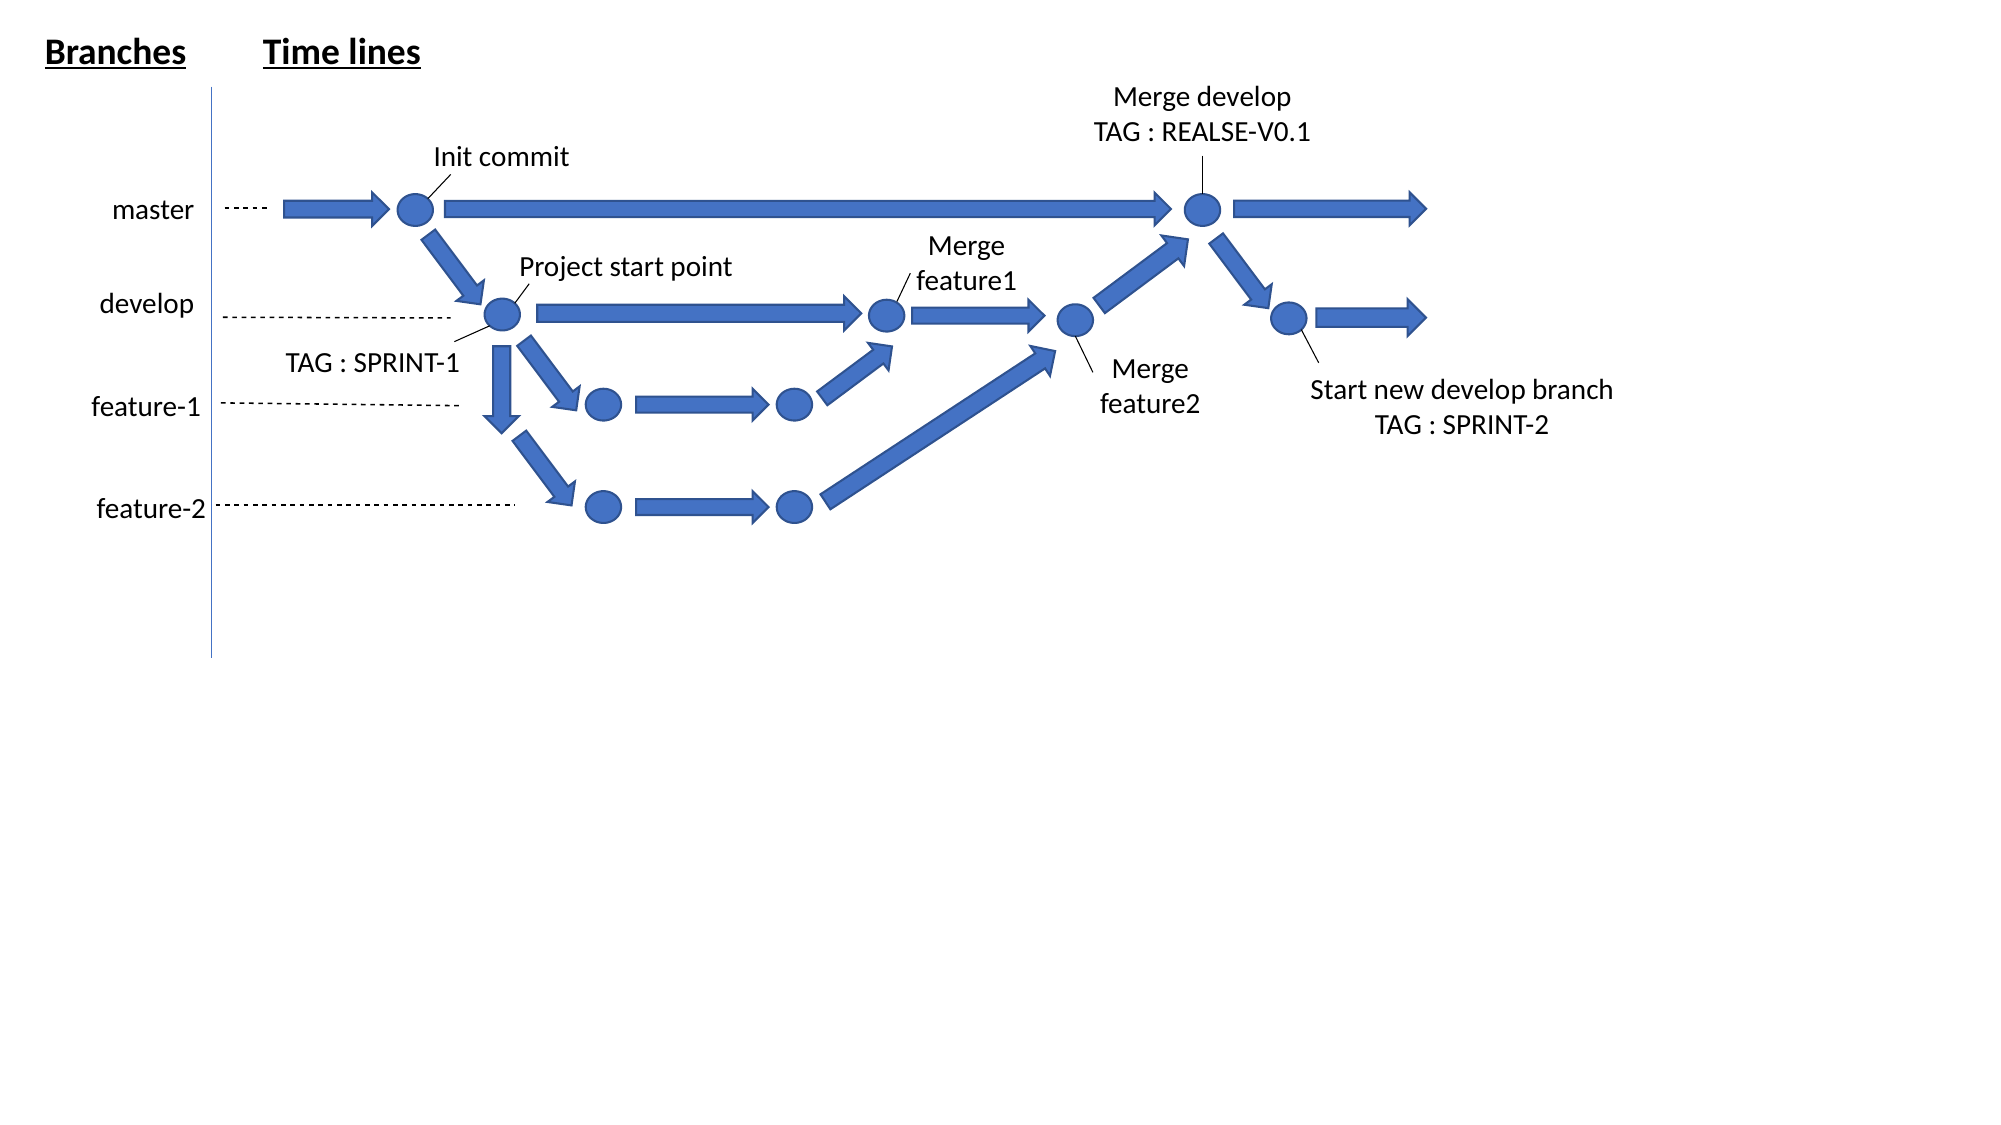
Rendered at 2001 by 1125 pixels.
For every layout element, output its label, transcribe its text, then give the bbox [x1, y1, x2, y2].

text_box [284, 192, 389, 226]
text_box [524, 335, 580, 411]
text_box Merge develop TAG : REALSE-V0.1 [1051, 69, 1354, 156]
text_box [817, 342, 893, 406]
text_box [868, 300, 905, 332]
text_box [512, 430, 575, 506]
text_box TAG : SPRINT-1 [222, 335, 524, 387]
text_box feature-2 [212, 481, 268, 533]
text_box feature-2 [35, 481, 211, 533]
text_box Start new develop branch TAG : SPRINT-2 [1281, 362, 1643, 449]
text_box feature-1 [30, 379, 211, 430]
text_box master [37, 183, 211, 234]
text_box [484, 298, 520, 331]
text_box feature-1 [212, 379, 263, 430]
text_box [1316, 299, 1427, 337]
text_box [1184, 194, 1221, 226]
text_box [912, 305, 1045, 332]
text_box [585, 491, 622, 523]
text_box develop [212, 277, 263, 328]
text_box [537, 296, 862, 331]
text_box Time lines [226, 19, 459, 81]
text_box [636, 388, 769, 421]
text_box [1093, 235, 1188, 314]
text_box [585, 388, 622, 421]
text_box [1209, 233, 1272, 309]
text_box Merge feature2 [1068, 341, 1232, 428]
text_box Merge feature1 [883, 218, 1050, 305]
text_box Project start point [484, 240, 768, 291]
text_box [776, 491, 813, 523]
text_box Init commit [385, 129, 618, 180]
text_box [1057, 304, 1093, 337]
text_box [1234, 192, 1427, 226]
text_box [444, 192, 1171, 226]
text_box [636, 491, 769, 523]
text_box [776, 388, 813, 421]
text_box [820, 345, 1056, 510]
text_box Branches [0, 19, 226, 81]
text_box [397, 194, 433, 226]
text_box [421, 229, 484, 305]
text_box develop [30, 277, 211, 328]
text_box master [212, 183, 270, 234]
text_box [484, 387, 519, 434]
text_box [1271, 302, 1307, 335]
